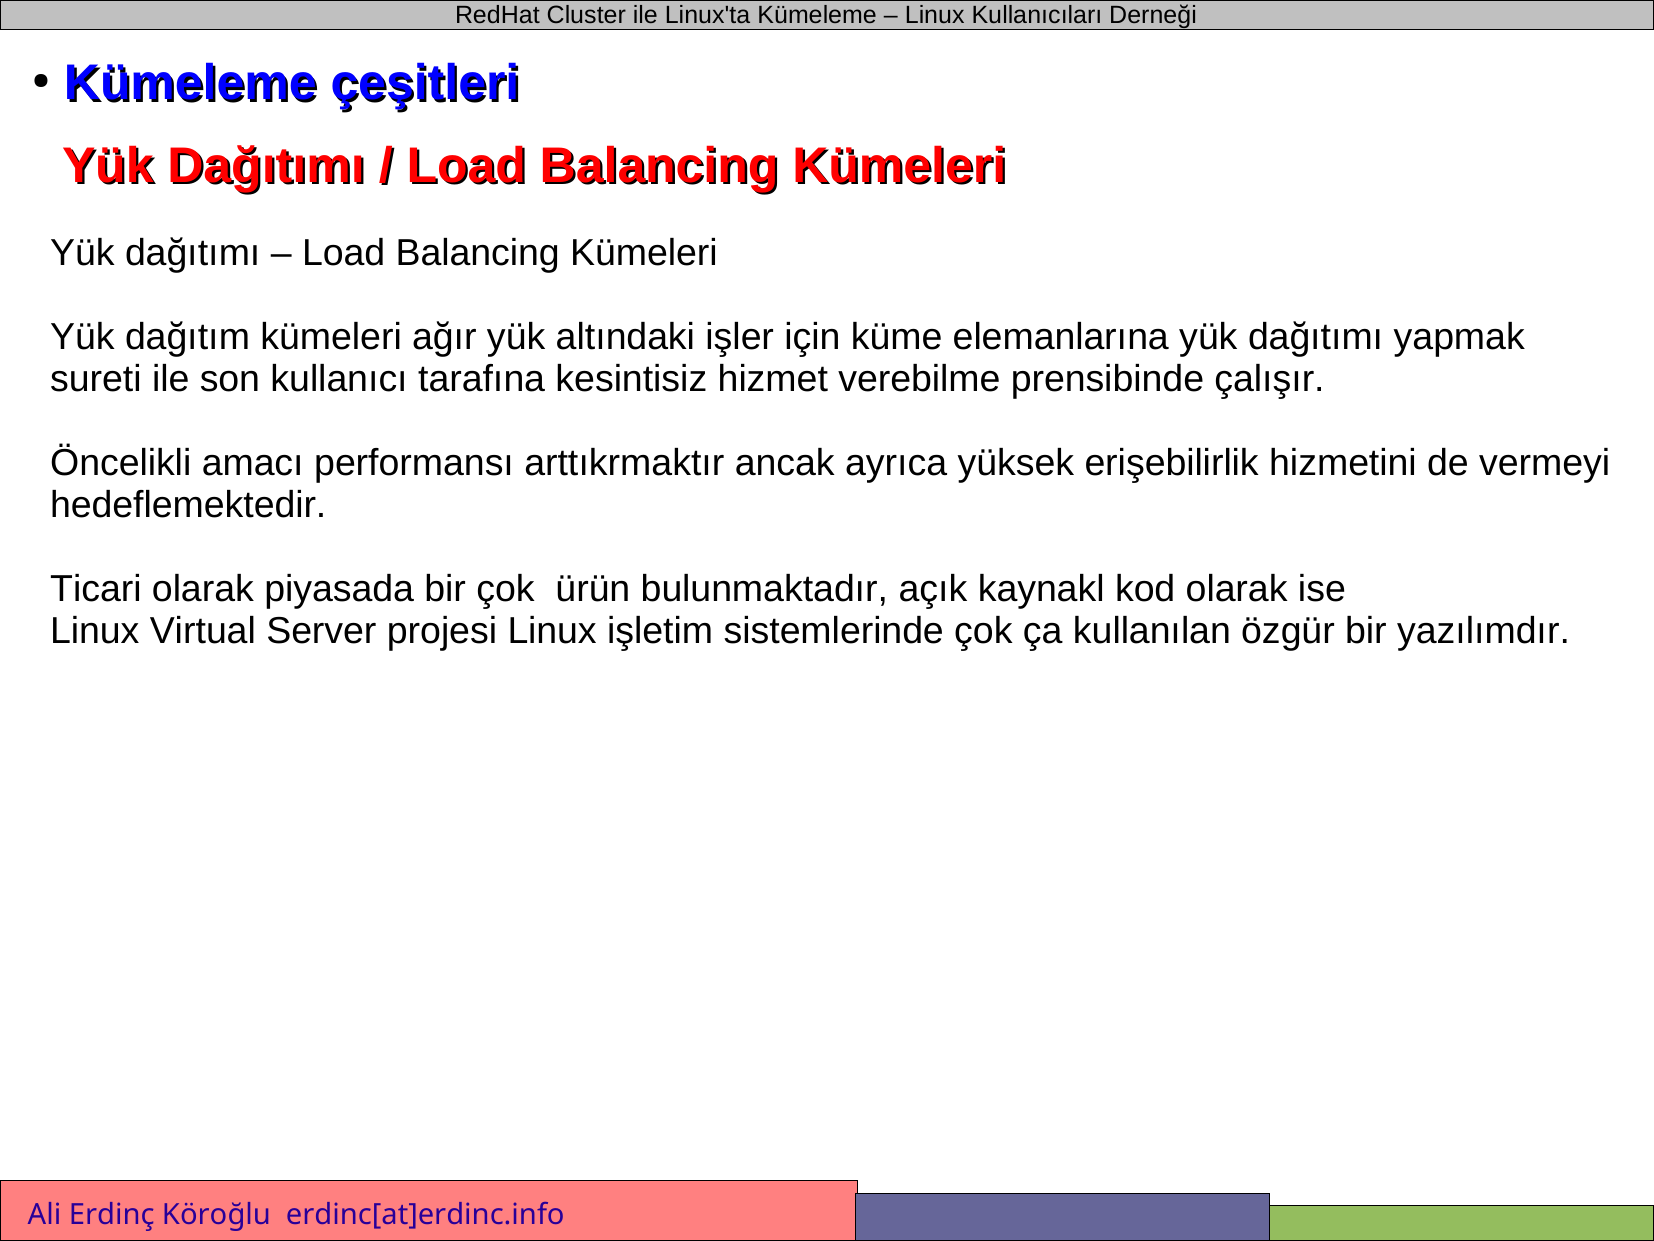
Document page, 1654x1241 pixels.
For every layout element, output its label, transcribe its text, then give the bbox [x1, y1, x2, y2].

text_box [0, 1180, 1654, 1241]
text_box RedHat Cluster ile Linux'ta Kümeleme – Linux Kullanıcıları Derneği [0, 0, 1654, 30]
text_box Kümeleme çeşitleri [17, 47, 535, 127]
text_box Ali Erdinç Köroğlu erdinc[at]erdinc.info http://www.erdinc.info [12, 1186, 853, 1241]
text_box Yük Dağıtımı / Load Balancing Kümeleri [47, 129, 1022, 210]
text_box Yük dağıtımı – Load Balancing Kümeleri Yük dağıtım kümeleri ağır yük altındaki işler için küme elemanlarına yük dağıtımı yapmak sureti ile son kullanıcı tarafına kesintisiz hizmet verebilme prensibinde çalışır. Öncelikli amacı performansı arttıkrmaktır ancak ayrıca yüksek erişebilirlik hizmetini de vermeyi hedeflemektedir. Ticari olarak piyasada bir çok ürün bulunmaktadır, açık kaynakl kod olarak ise Linux Virtual Server projesi Linux işletim sistemlerinde çok ça kullanılan özgür bir yazılımdır. [35, 224, 1637, 704]
